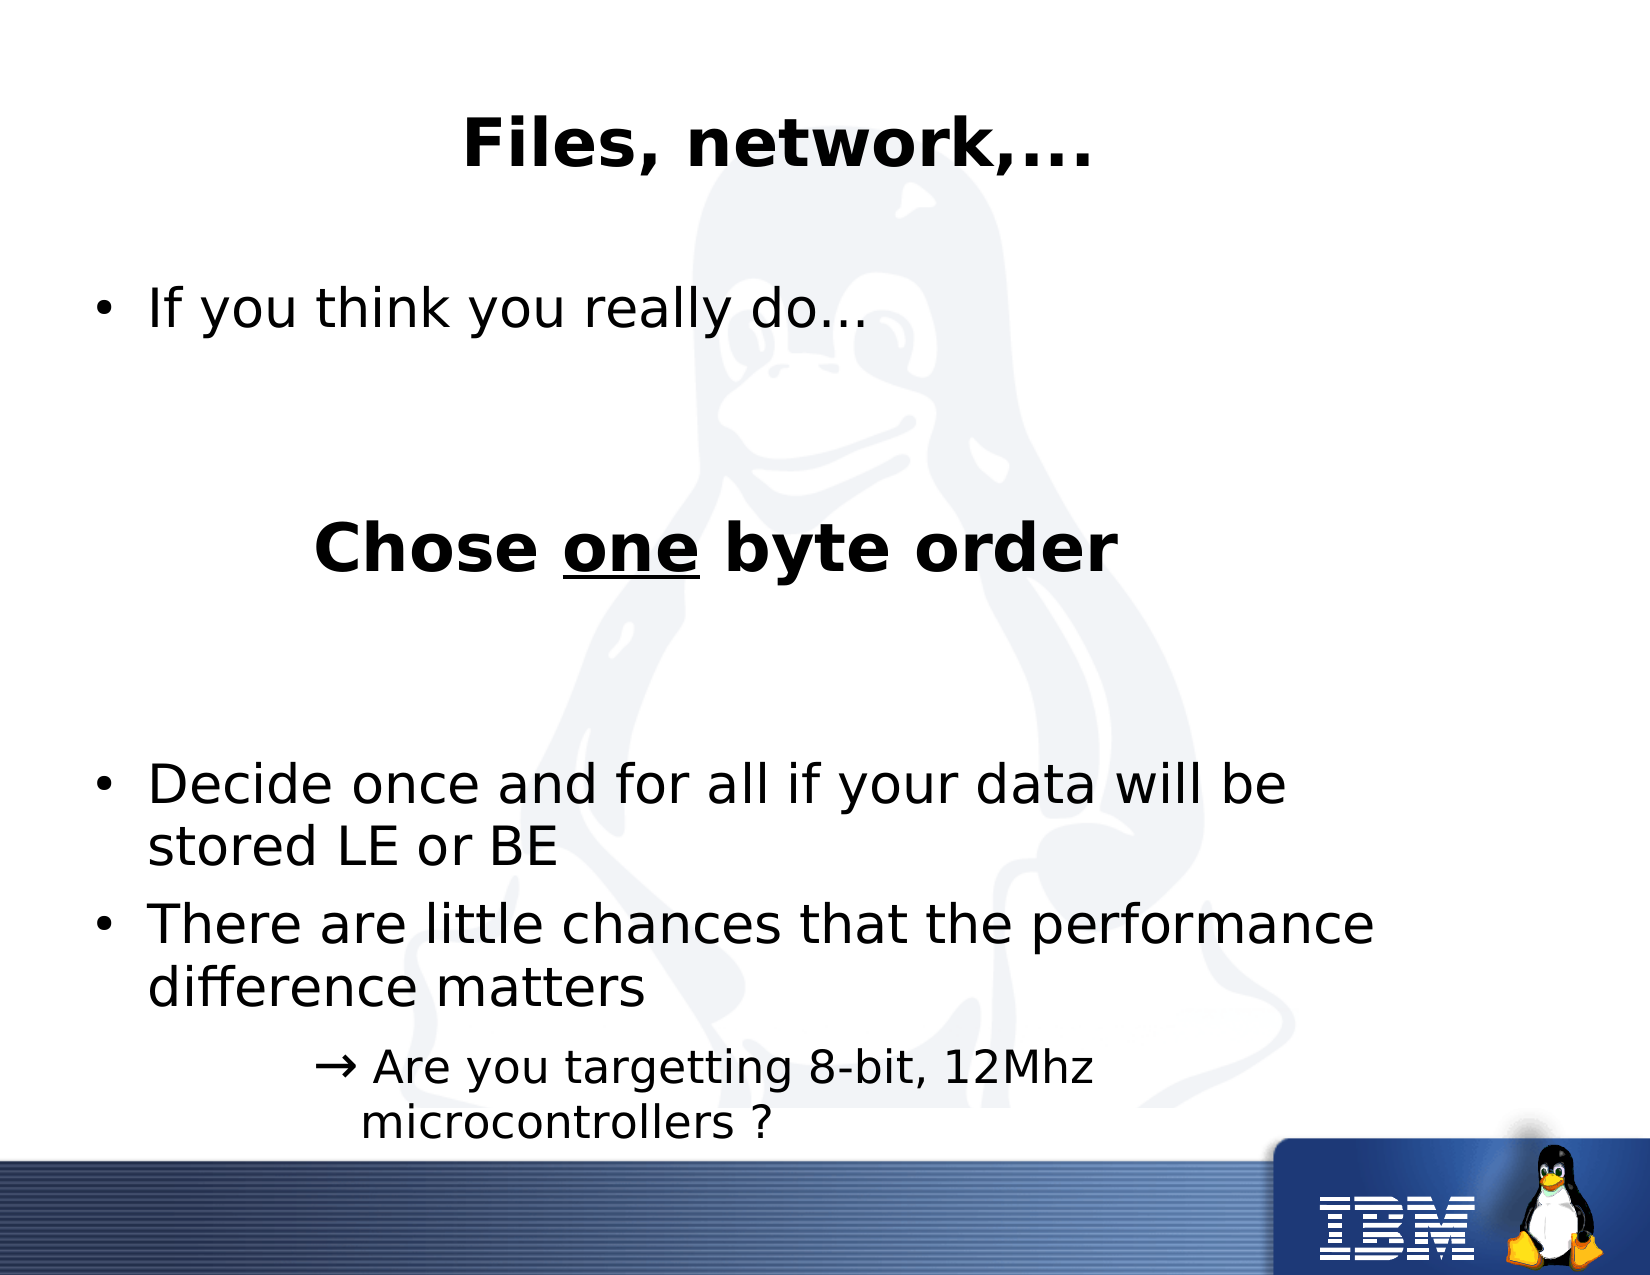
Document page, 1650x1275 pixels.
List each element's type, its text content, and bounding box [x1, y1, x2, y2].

list If you think you really do... Chose one byte order Decide once and for all if your data will be stored LE or BE There are little chances that the performance difference matters → Are you targetting 8-bit, 12Mhz microcontrollers ? [76, 277, 1457, 1171]
title Files, network,... [76, 76, 1457, 211]
